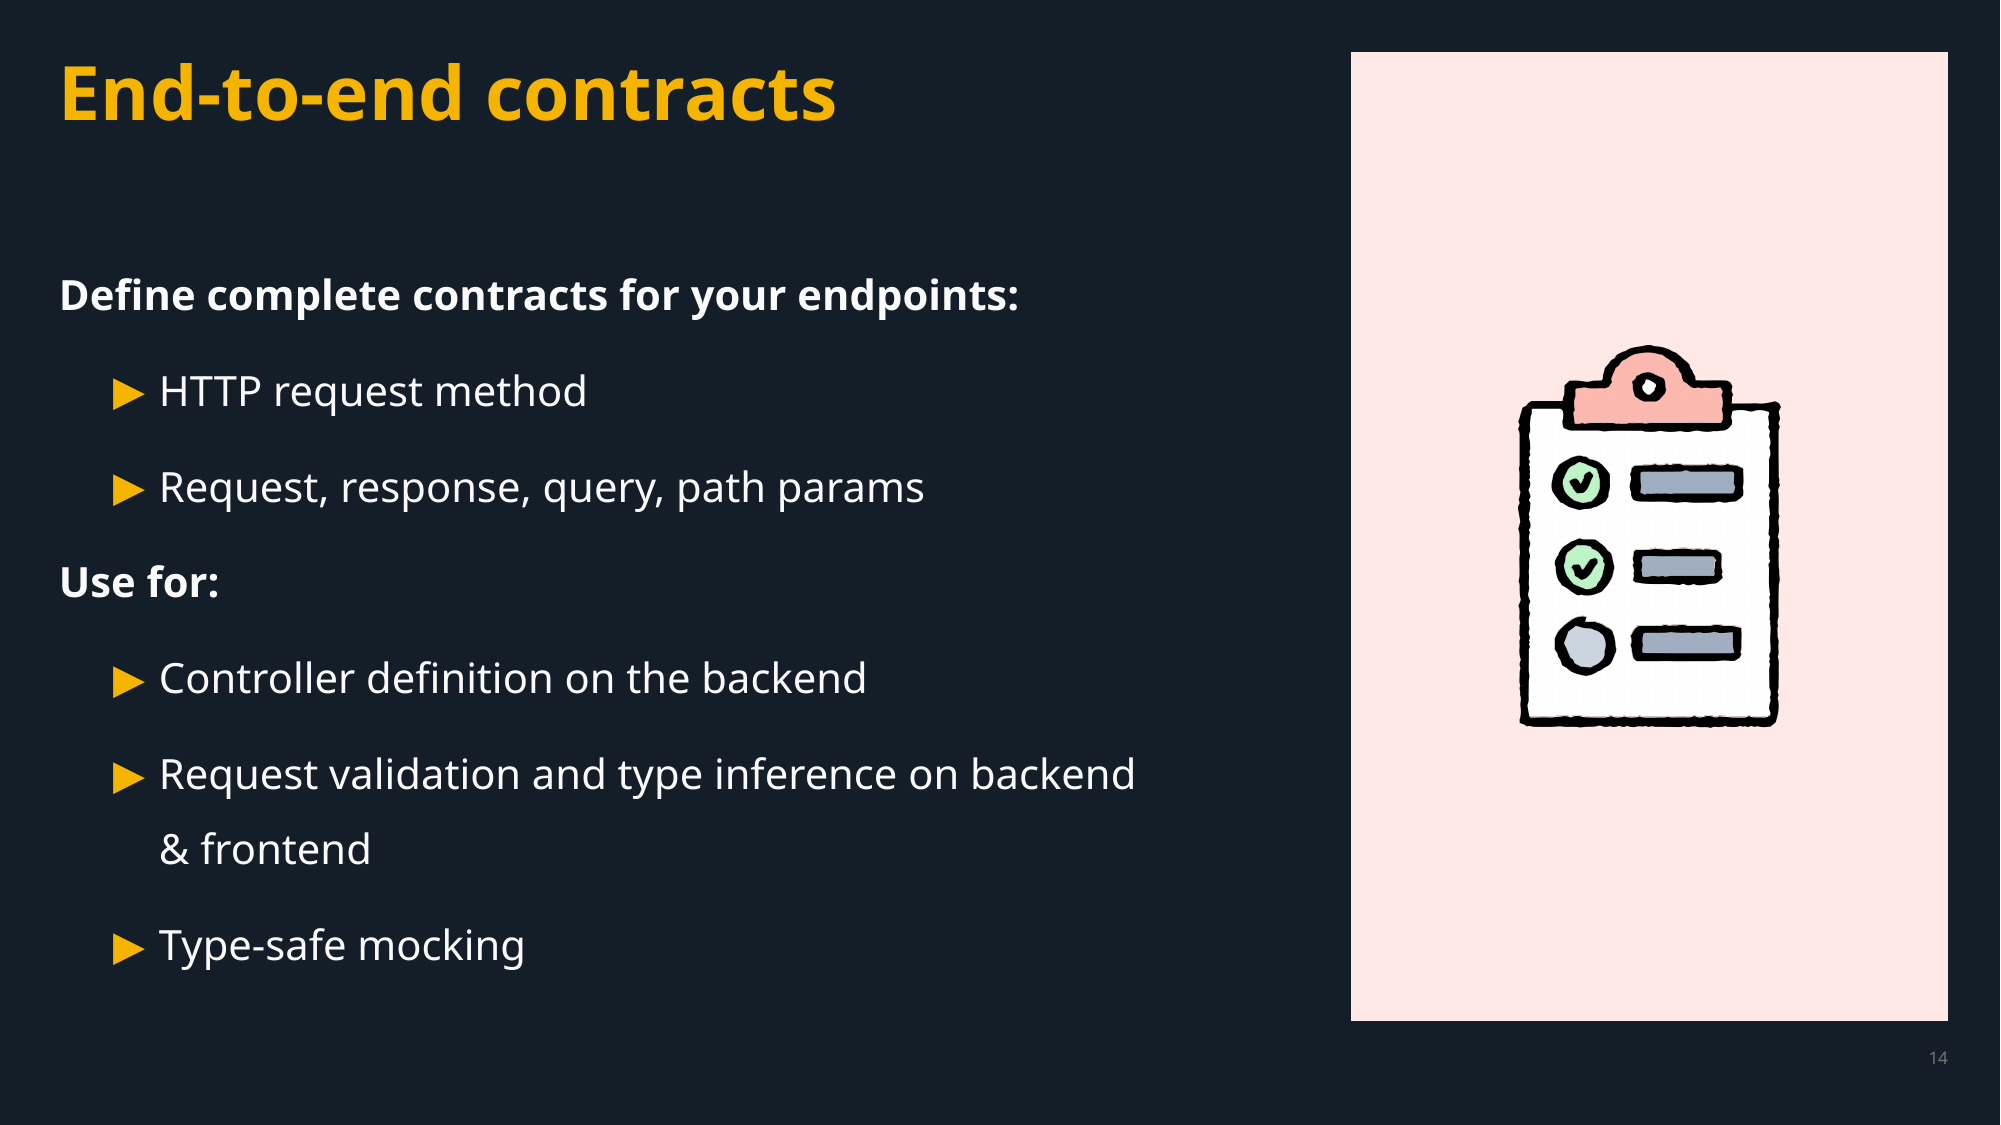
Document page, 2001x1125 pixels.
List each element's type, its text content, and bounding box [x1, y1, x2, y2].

picture [1351, 52, 1948, 1021]
text_box Define complete contracts for your endpoints: HTTP request method Request, response, query, path params Use for: Controller definition on the backend Request validation and type inference on backend & frontend Type-safe mocking [58, 243, 1150, 943]
text_box End-to-end contracts [59, 59, 1052, 203]
slide_number <number> [1827, 1047, 1948, 1072]
